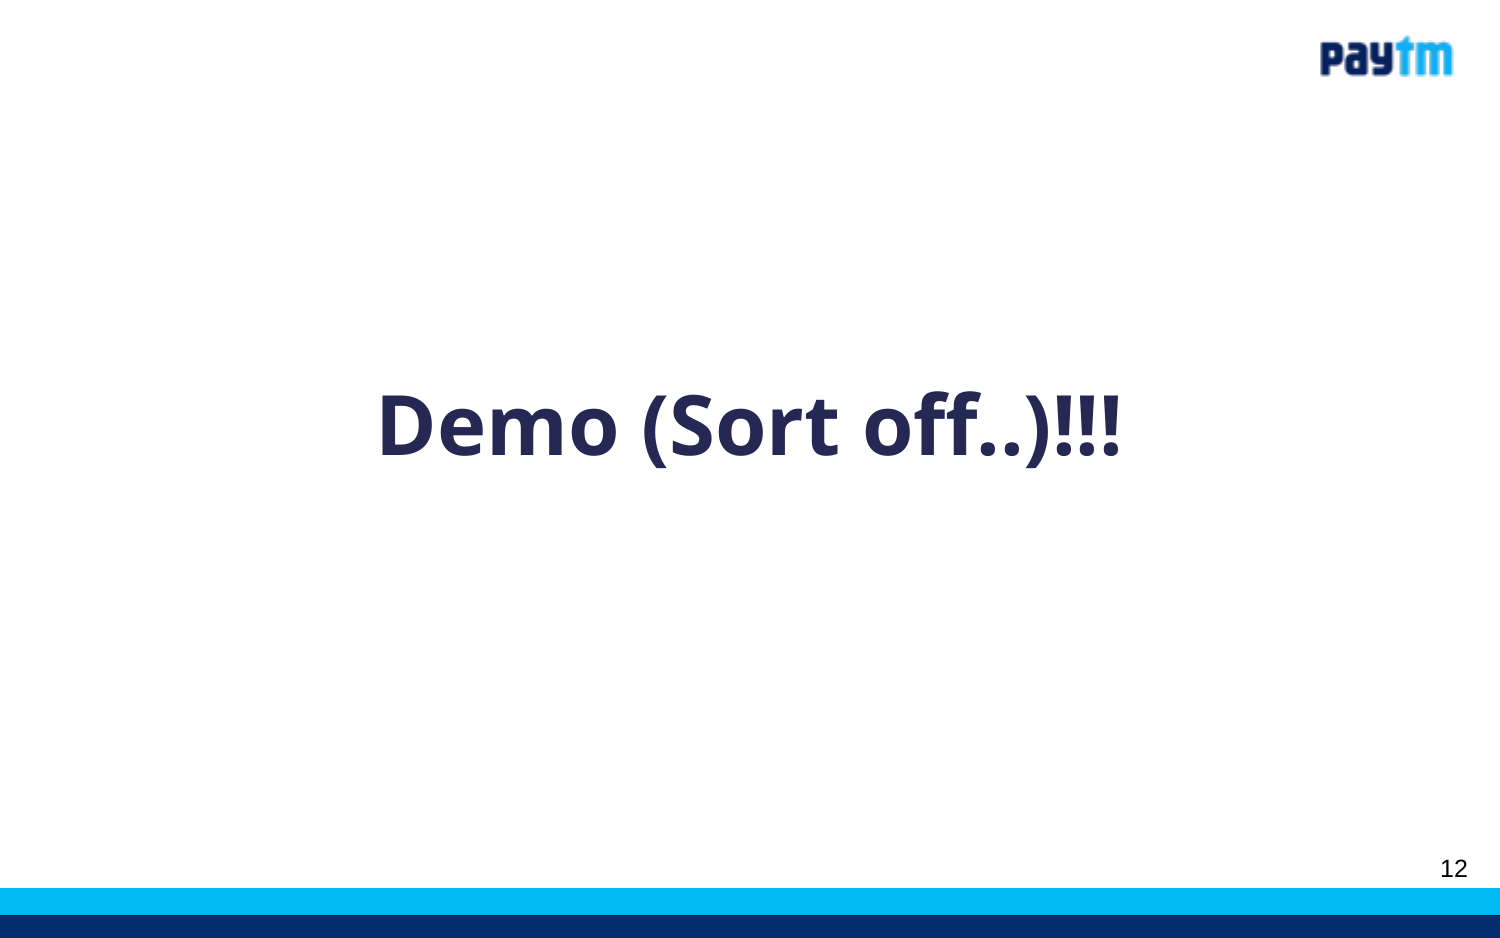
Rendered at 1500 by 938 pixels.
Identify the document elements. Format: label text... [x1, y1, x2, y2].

title Demo (Sort off..)!!! [75, 72, 1425, 772]
picture [0, 916, 1500, 938]
slide_number 1 [1383, 845, 1484, 891]
picture [1319, 33, 1456, 79]
